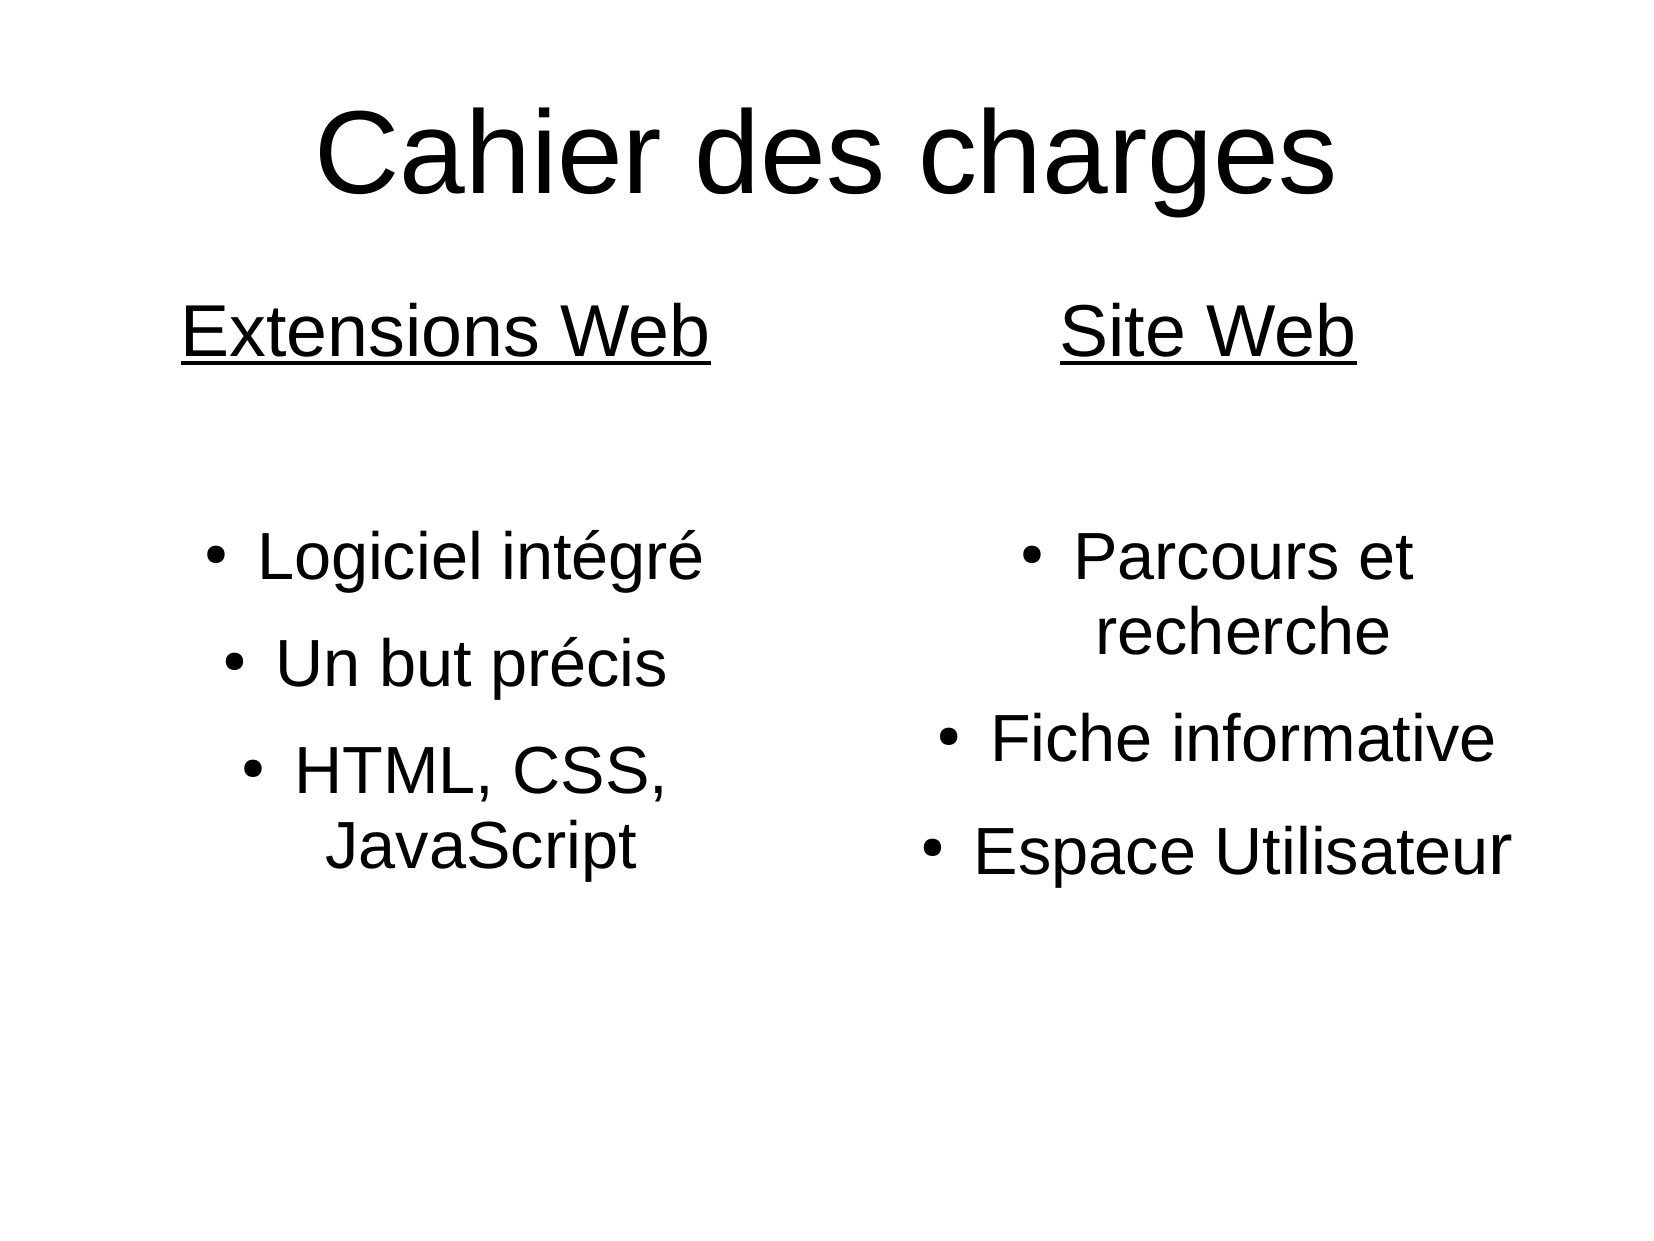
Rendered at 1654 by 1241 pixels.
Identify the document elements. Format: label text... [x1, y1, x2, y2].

list Extensions Web Logiciel intégré Un but précis HTML, CSS, JavaScript [82, 290, 809, 1109]
list Site Web Parcours et recherche Fiche informative Espace Utilisateur [845, 290, 1572, 1109]
title Cahier des charges [82, 49, 1571, 257]
